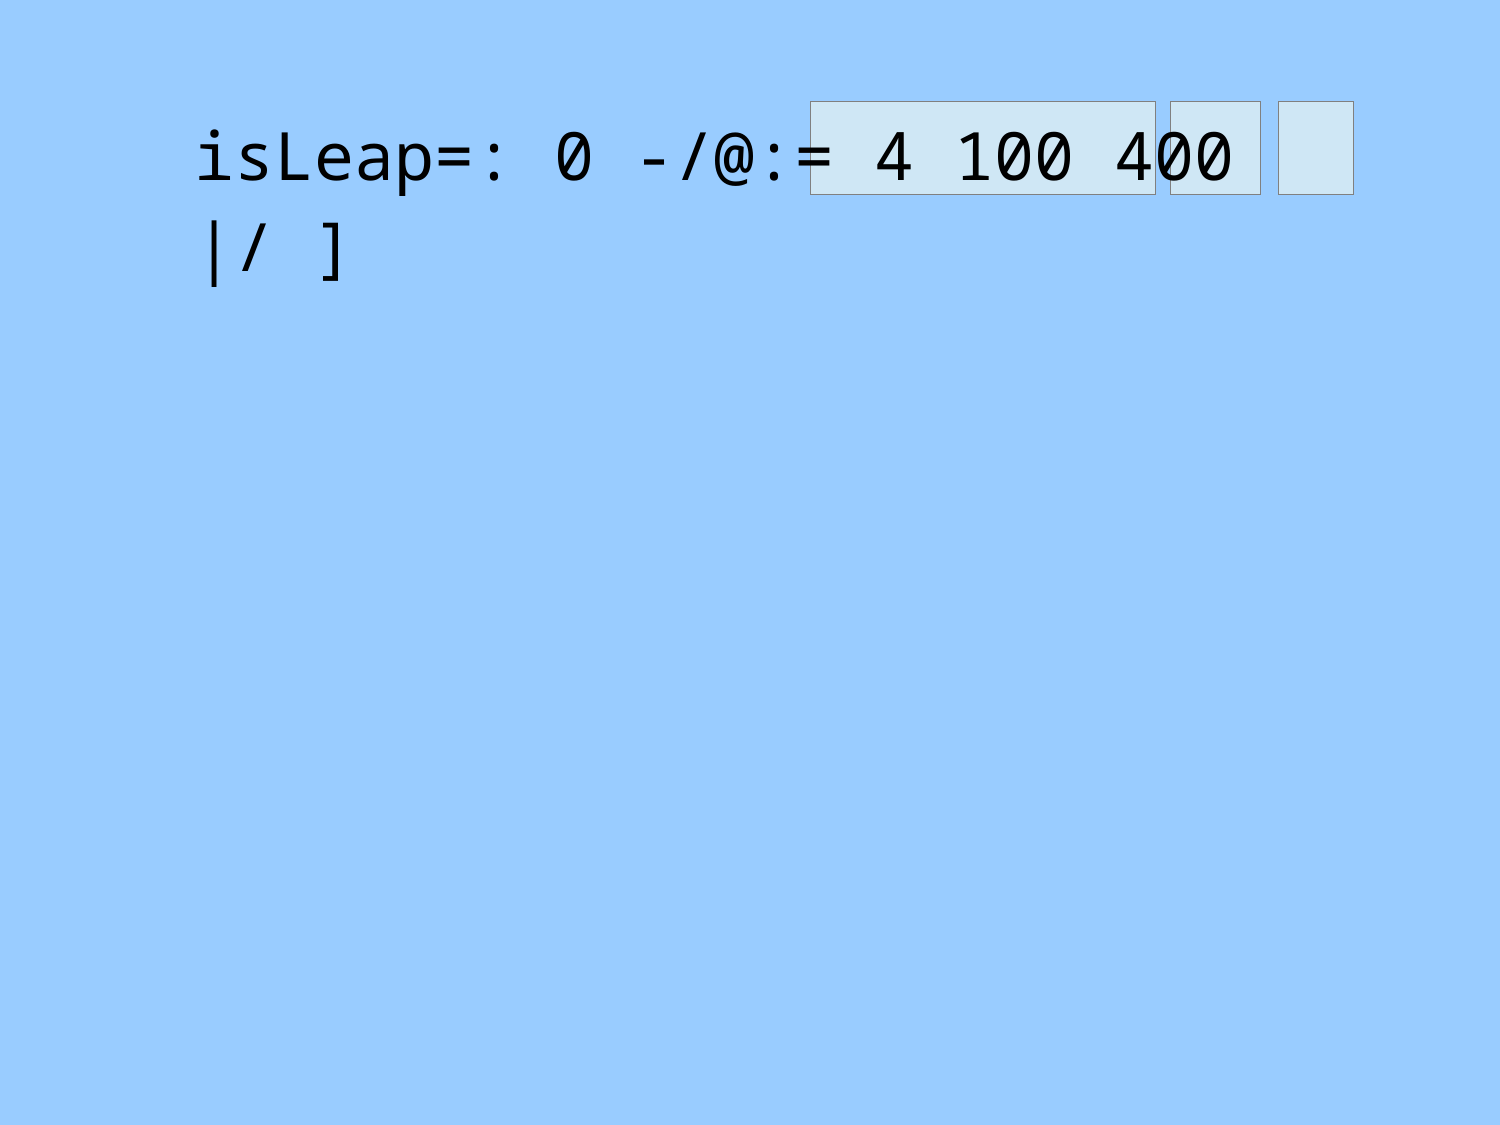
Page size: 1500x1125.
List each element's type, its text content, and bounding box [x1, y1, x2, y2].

text_box isLeap=: 0 -/@:= 4 100 400 |/ ] [180, 101, 1441, 195]
